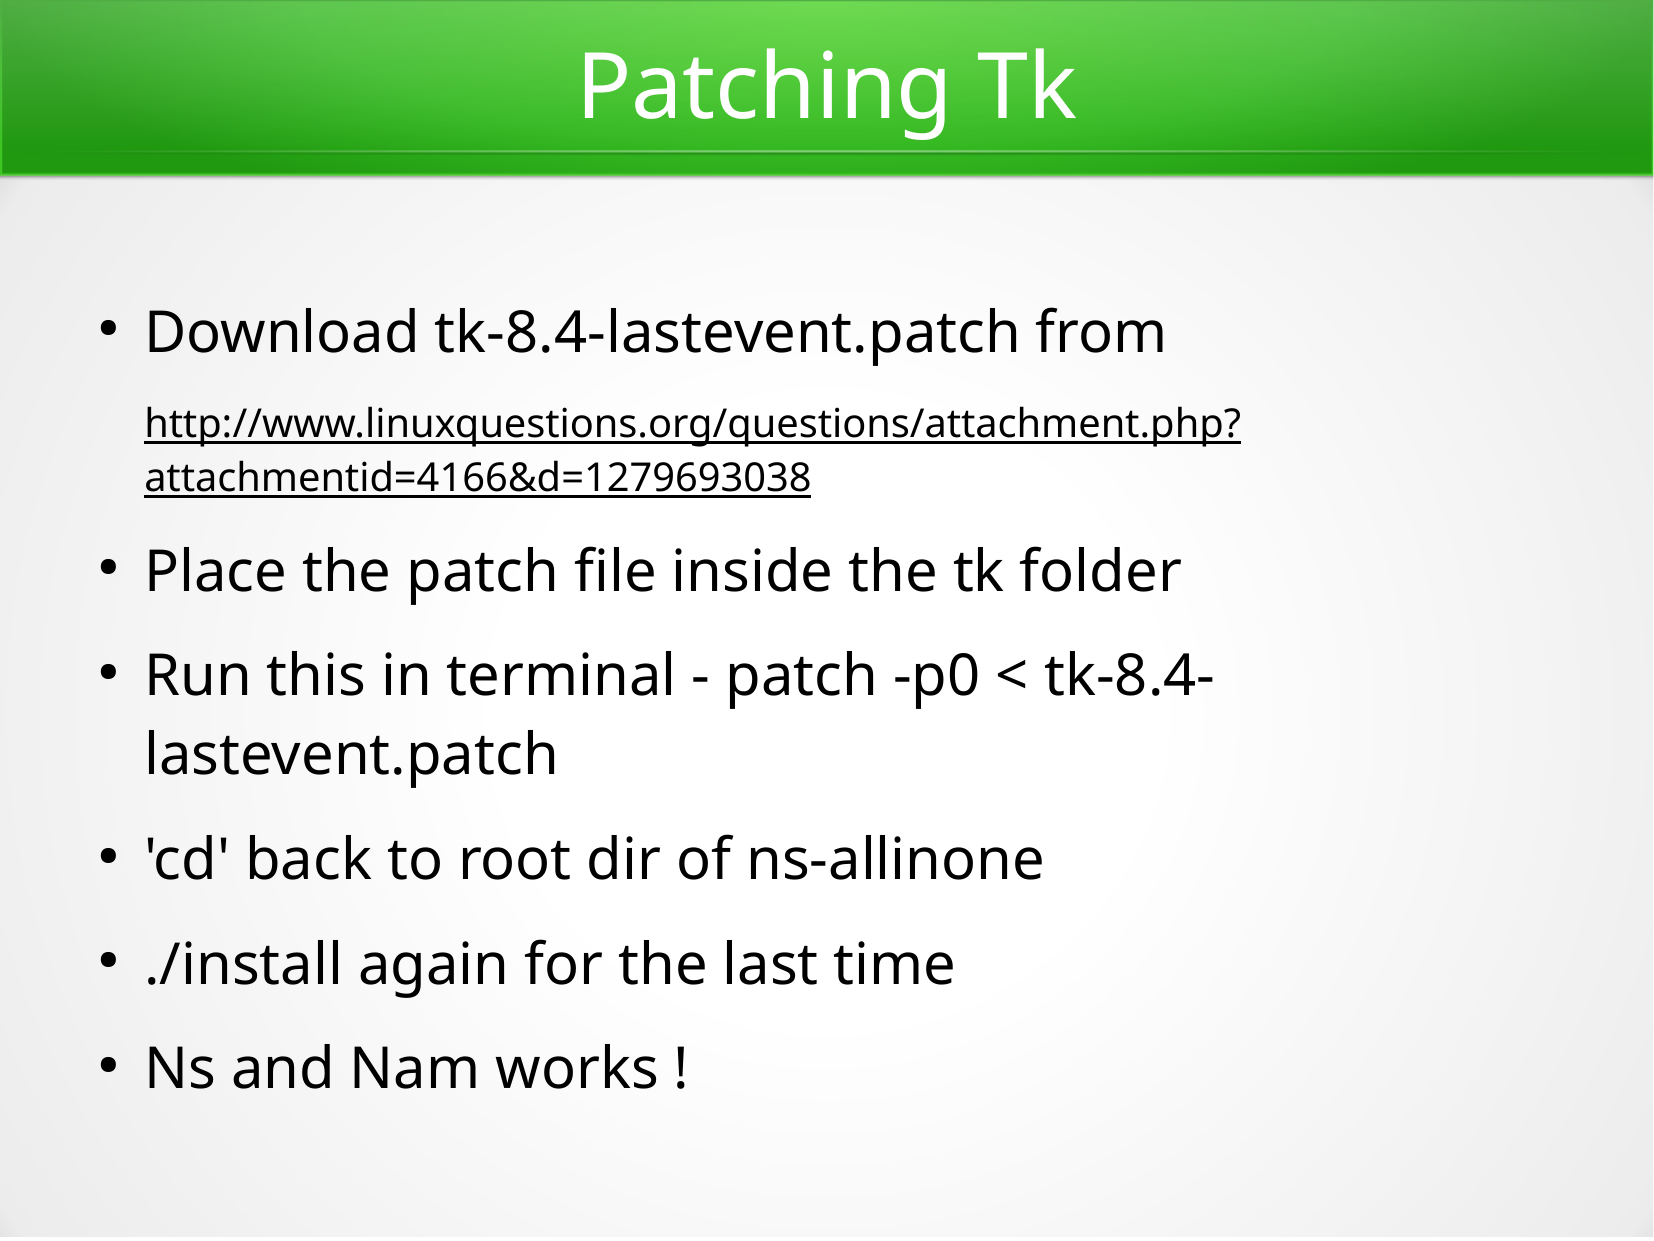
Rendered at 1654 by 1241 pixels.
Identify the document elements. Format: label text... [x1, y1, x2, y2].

title Patching Tk [82, 11, 1571, 154]
picture [0, 0, 1654, 1237]
list Download tk-8.4-lastevent.patch from http://www.linuxquestions.org/questions/attachment.php?attachmentid=4166&d=1279693038 Place the patch file inside the tk folder Run this in terminal - patch -p0 < tk-8.4-lastevent.patch 'cd' back to root dir of ns-allinone ./install again for the last time Ns and Nam works ! [82, 290, 1571, 1109]
